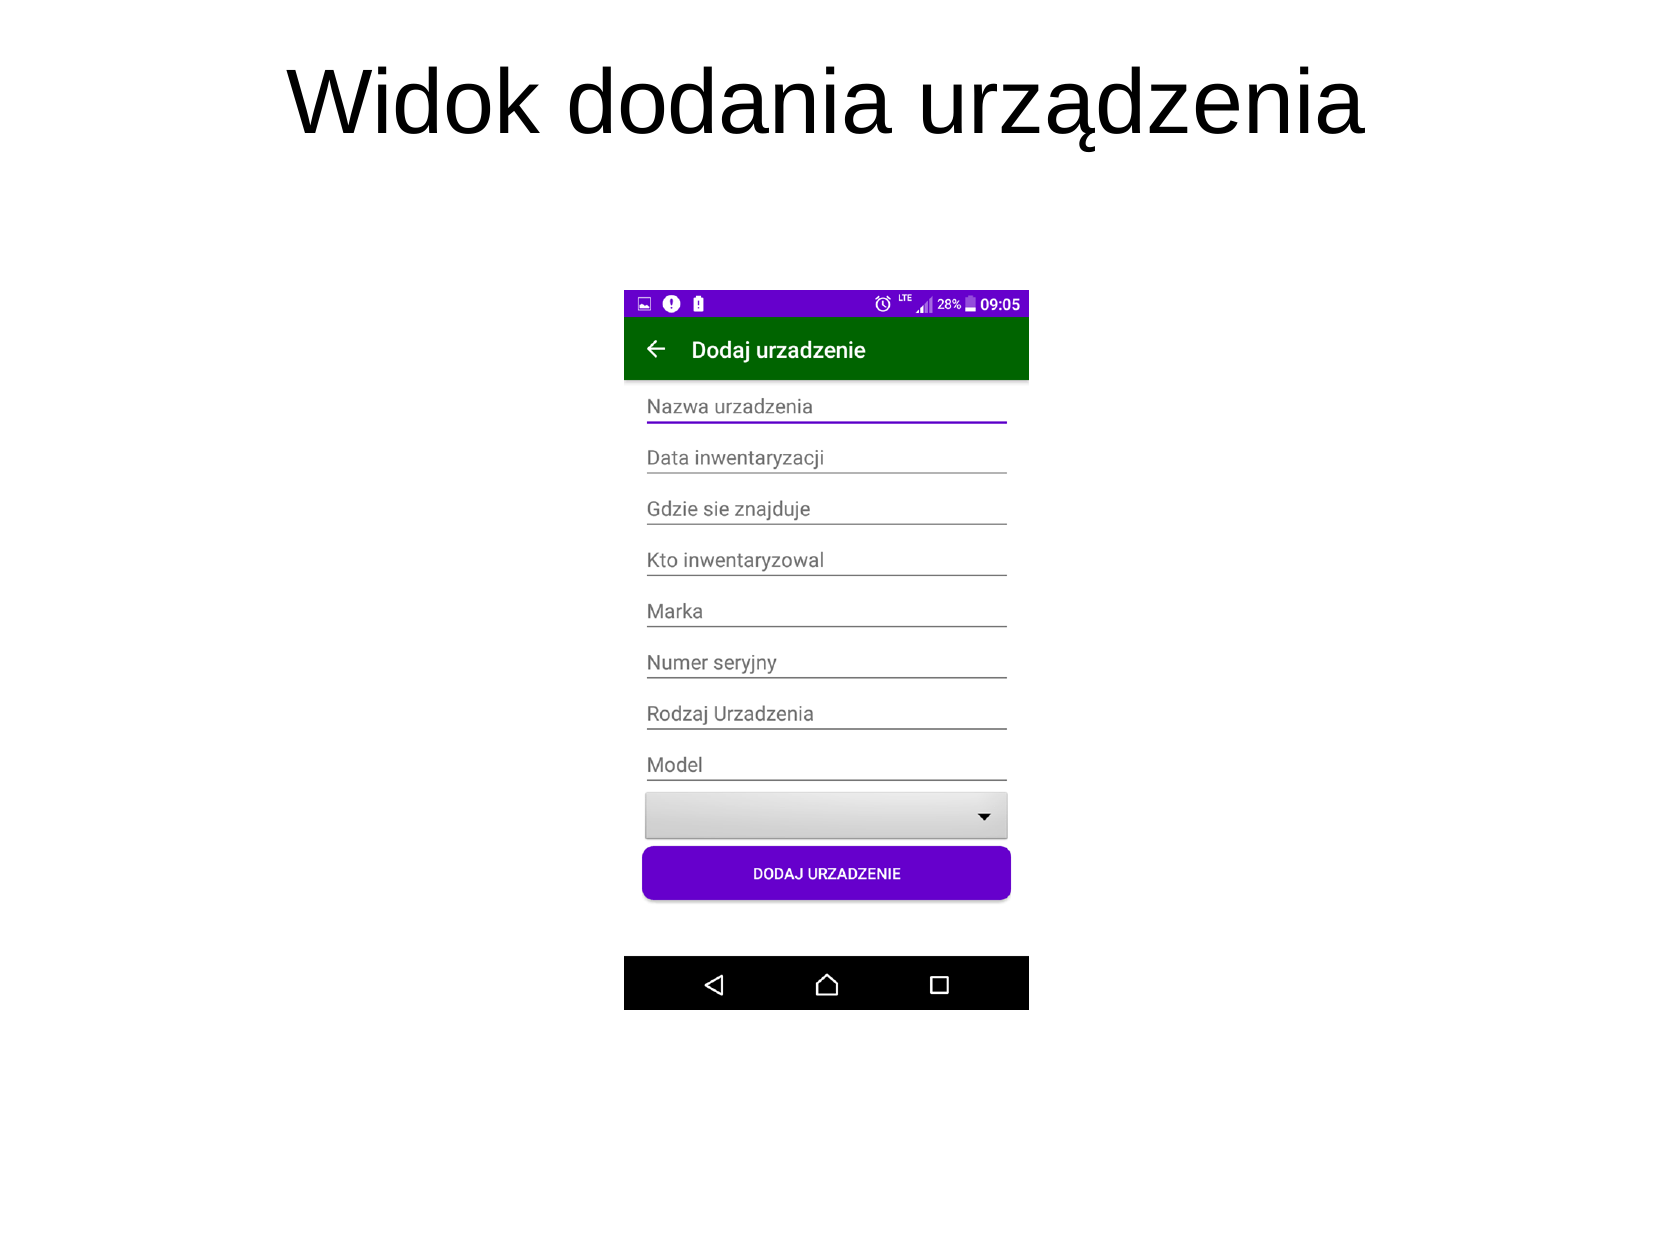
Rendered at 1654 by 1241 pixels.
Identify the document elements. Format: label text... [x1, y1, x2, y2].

title Widok dodania urządzenia [82, 49, 1571, 257]
picture [624, 290, 1029, 1010]
